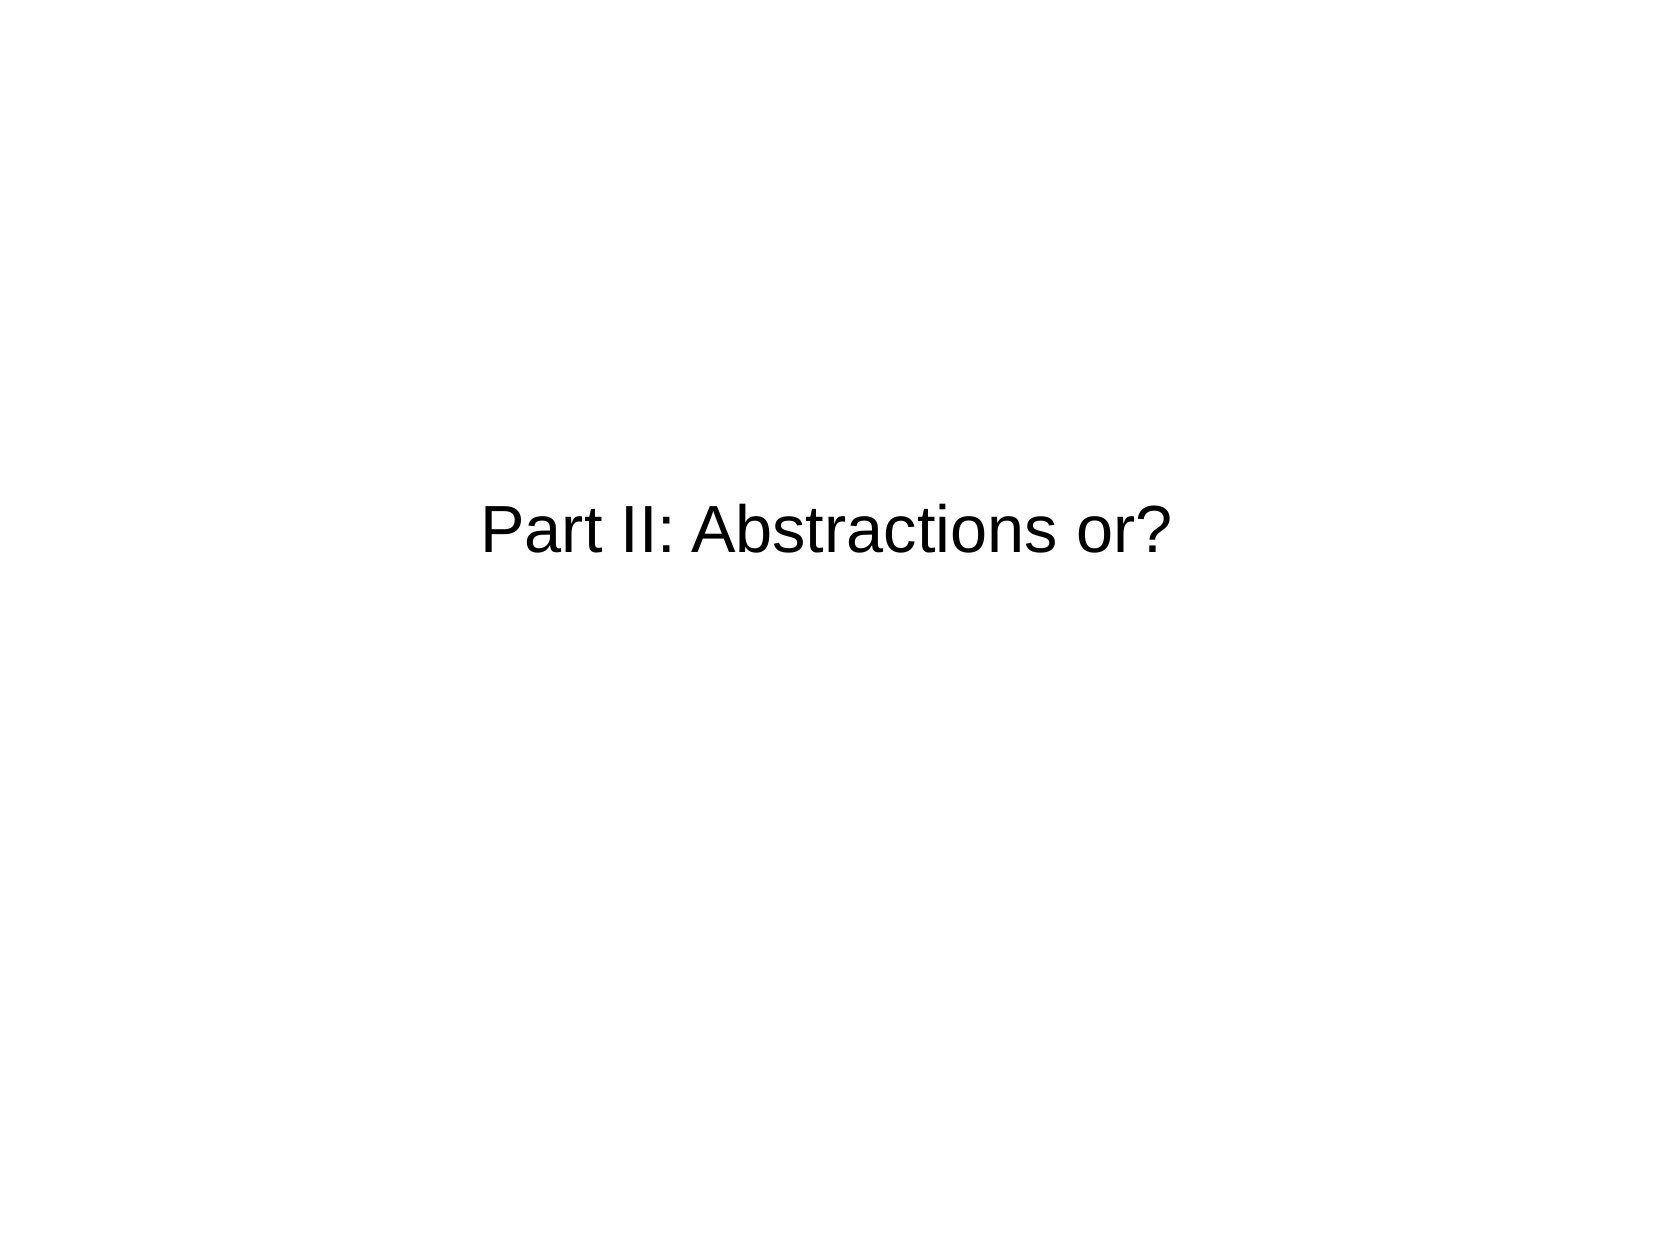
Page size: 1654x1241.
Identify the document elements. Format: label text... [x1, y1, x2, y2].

subtitle Part II: Abstractions or? [82, 49, 1571, 1010]
